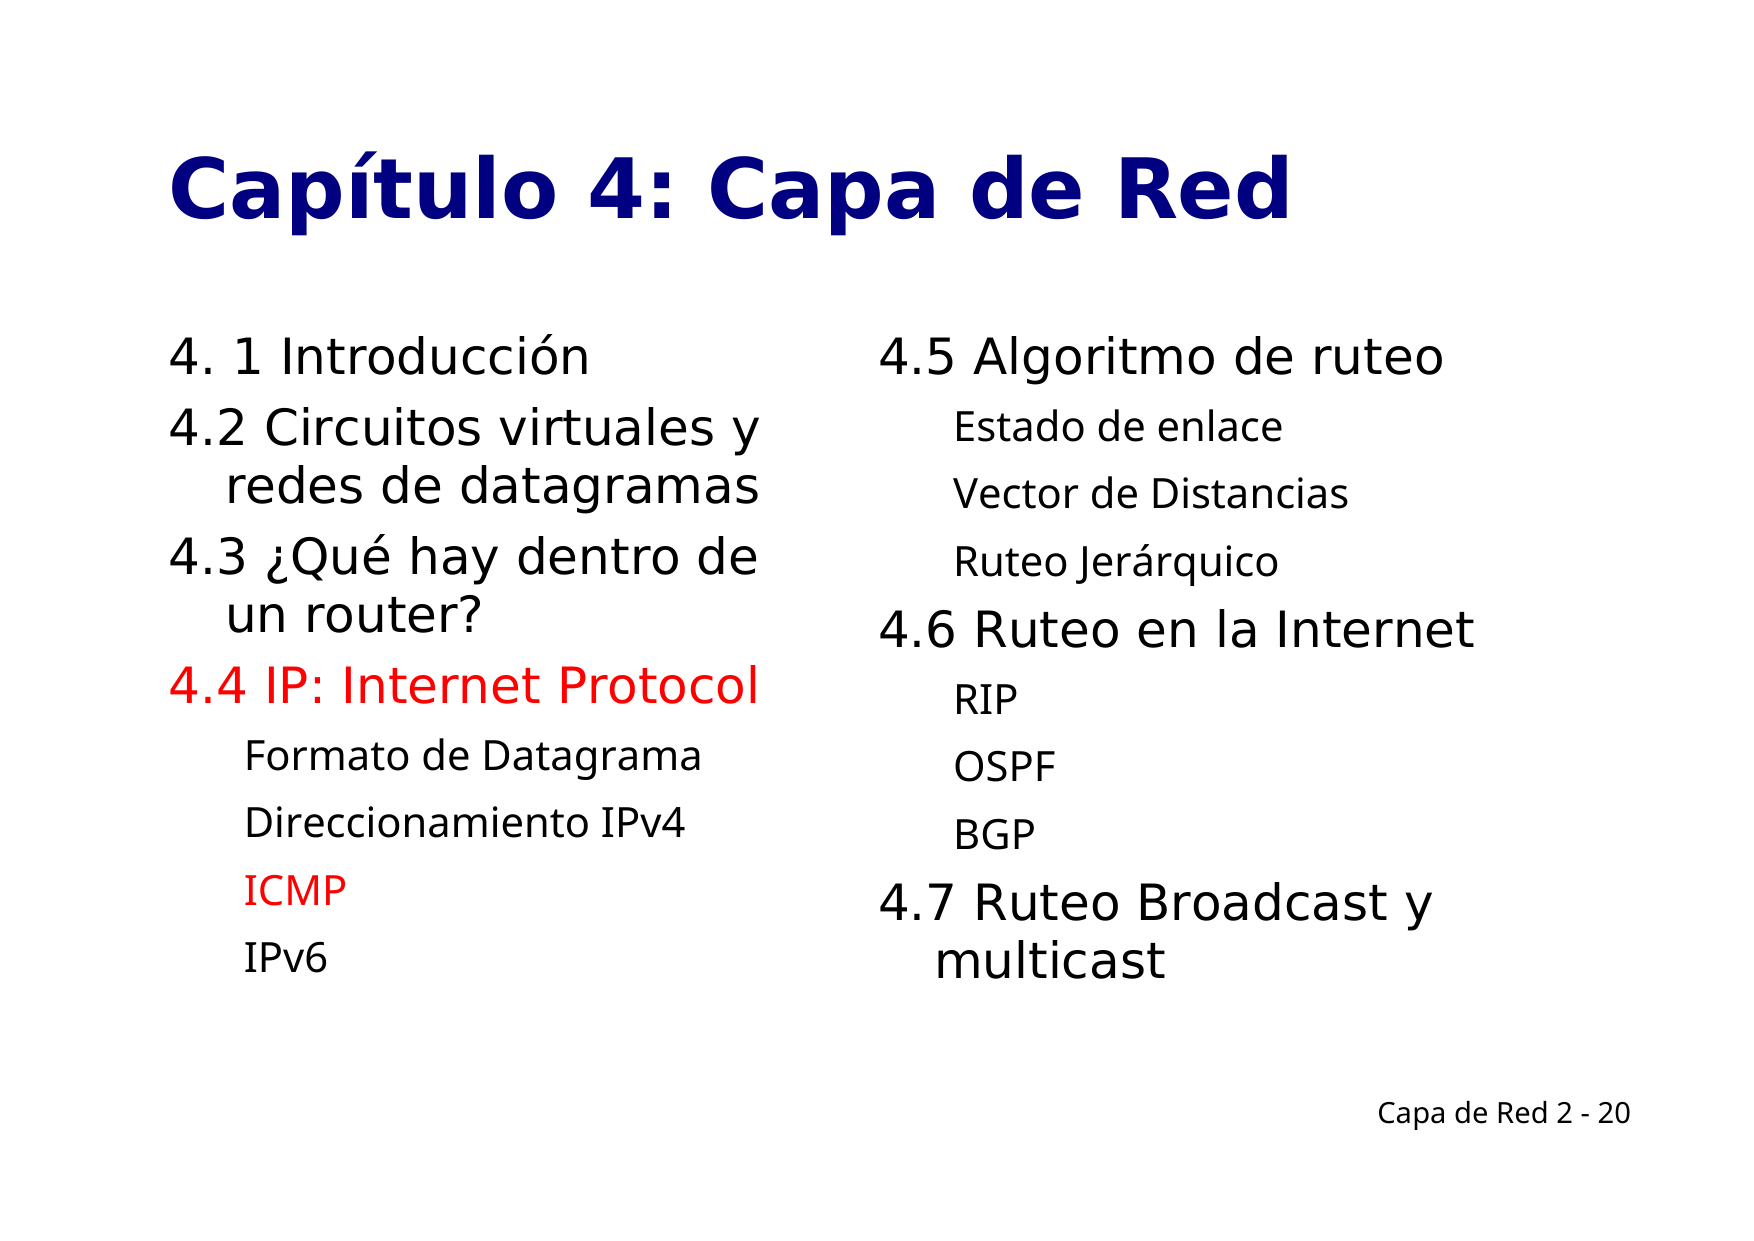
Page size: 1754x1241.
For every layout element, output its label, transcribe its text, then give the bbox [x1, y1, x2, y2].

list 4. 1 Introducción 4.2 Circuitos virtuales y redes de datagramas 4.3 ¿Qué hay dentro de un router? 4.4 IP: Internet Protocol Formato de Datagrama Direccionamiento IPv4 ICMP IPv6 [153, 320, 836, 1144]
title Capítulo 4: Capa de Red [154, 95, 1546, 284]
list 4.5 Algoritmo de ruteo Estado de enlace Vector de Distancias Ruteo Jerárquico 4.6 Ruteo en la Internet RIP OSPF BGP 4.7 Ruteo Broadcast y multicast [863, 320, 1546, 1155]
